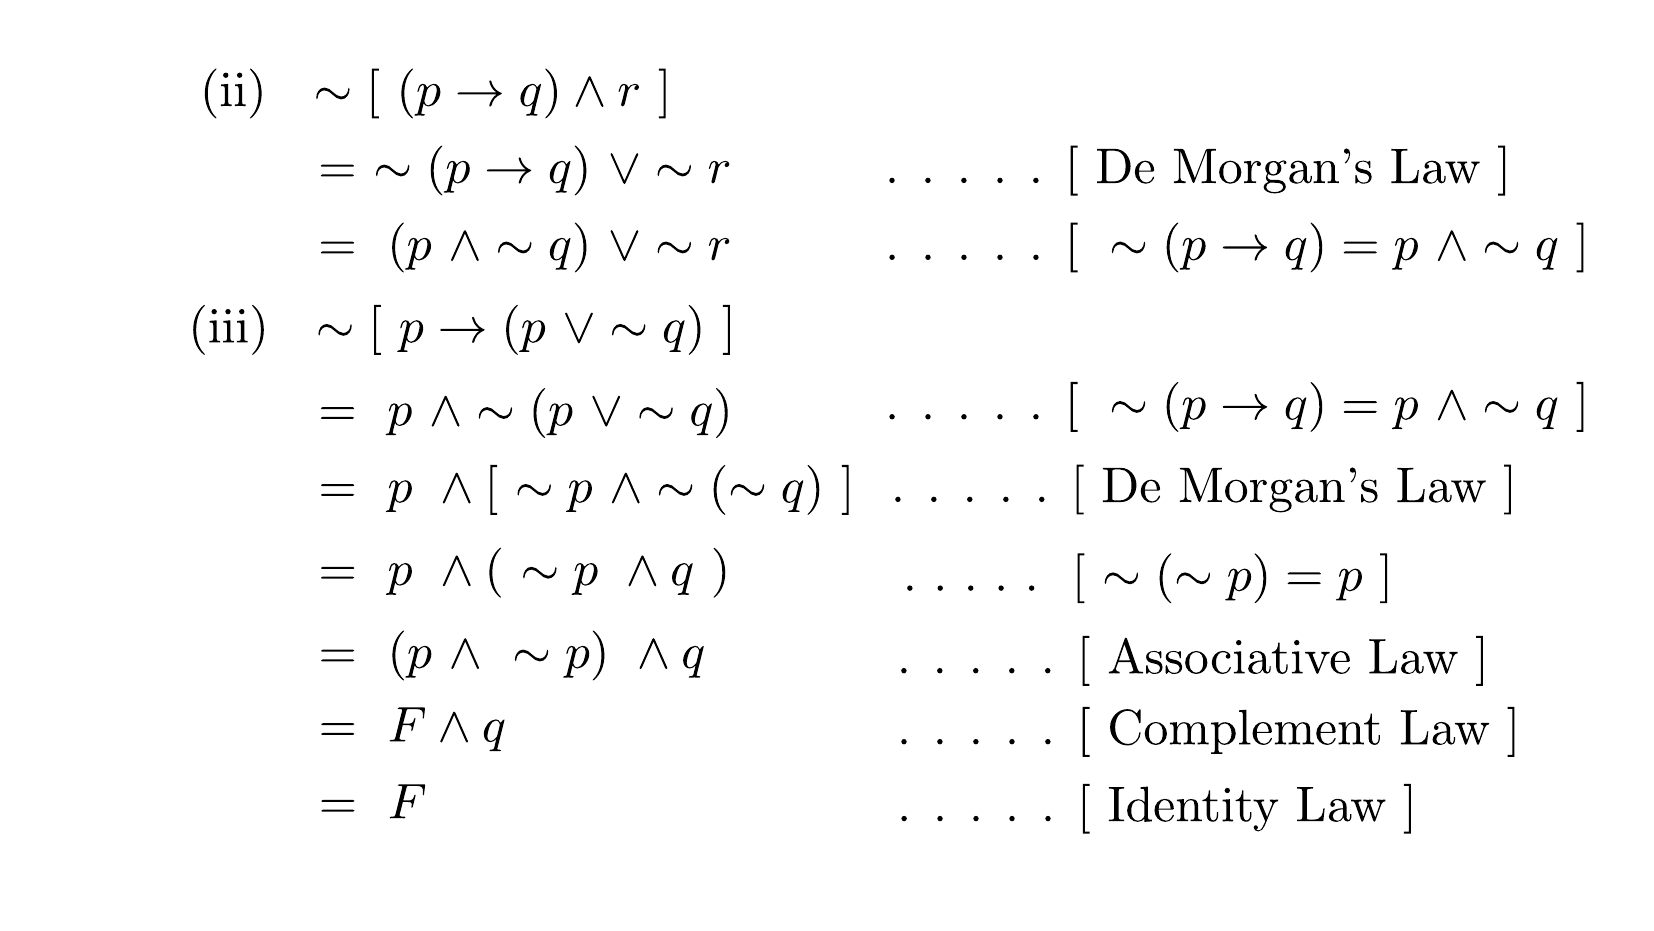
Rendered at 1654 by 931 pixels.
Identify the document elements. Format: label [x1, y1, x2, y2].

text_box [320, 464, 849, 515]
text_box [899, 783, 1411, 834]
text_box [320, 222, 730, 273]
text_box [893, 464, 1511, 515]
text_box [887, 145, 1506, 196]
text_box [905, 553, 1388, 604]
text_box [320, 145, 730, 196]
text_box [320, 630, 704, 681]
text_box [887, 222, 1584, 273]
text_box [190, 304, 730, 355]
text_box [320, 547, 726, 598]
text_box [899, 635, 1483, 686]
text_box [320, 707, 505, 752]
text_box [887, 381, 1584, 432]
text_box [320, 388, 728, 438]
text_box [899, 706, 1515, 757]
subtitle [47, 28, 1628, 904]
text_box [202, 68, 666, 119]
text_box [321, 784, 426, 819]
